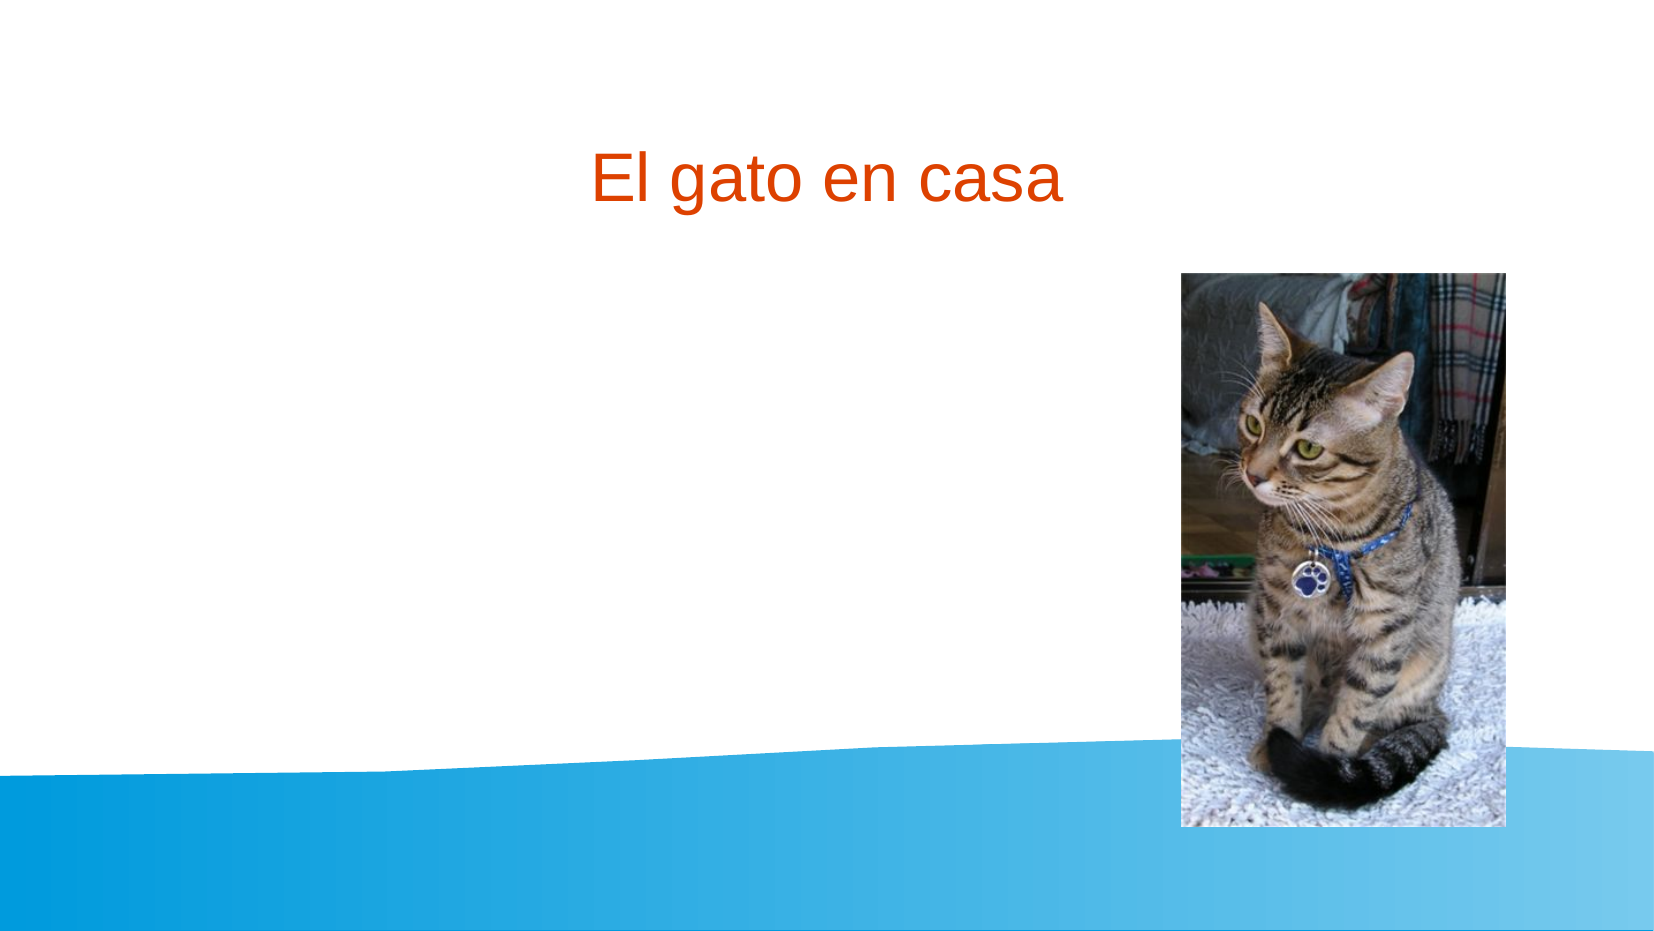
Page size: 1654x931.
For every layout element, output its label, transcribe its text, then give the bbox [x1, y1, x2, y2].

picture [1181, 273, 1506, 827]
title El gato en casa [88, 88, 1565, 266]
